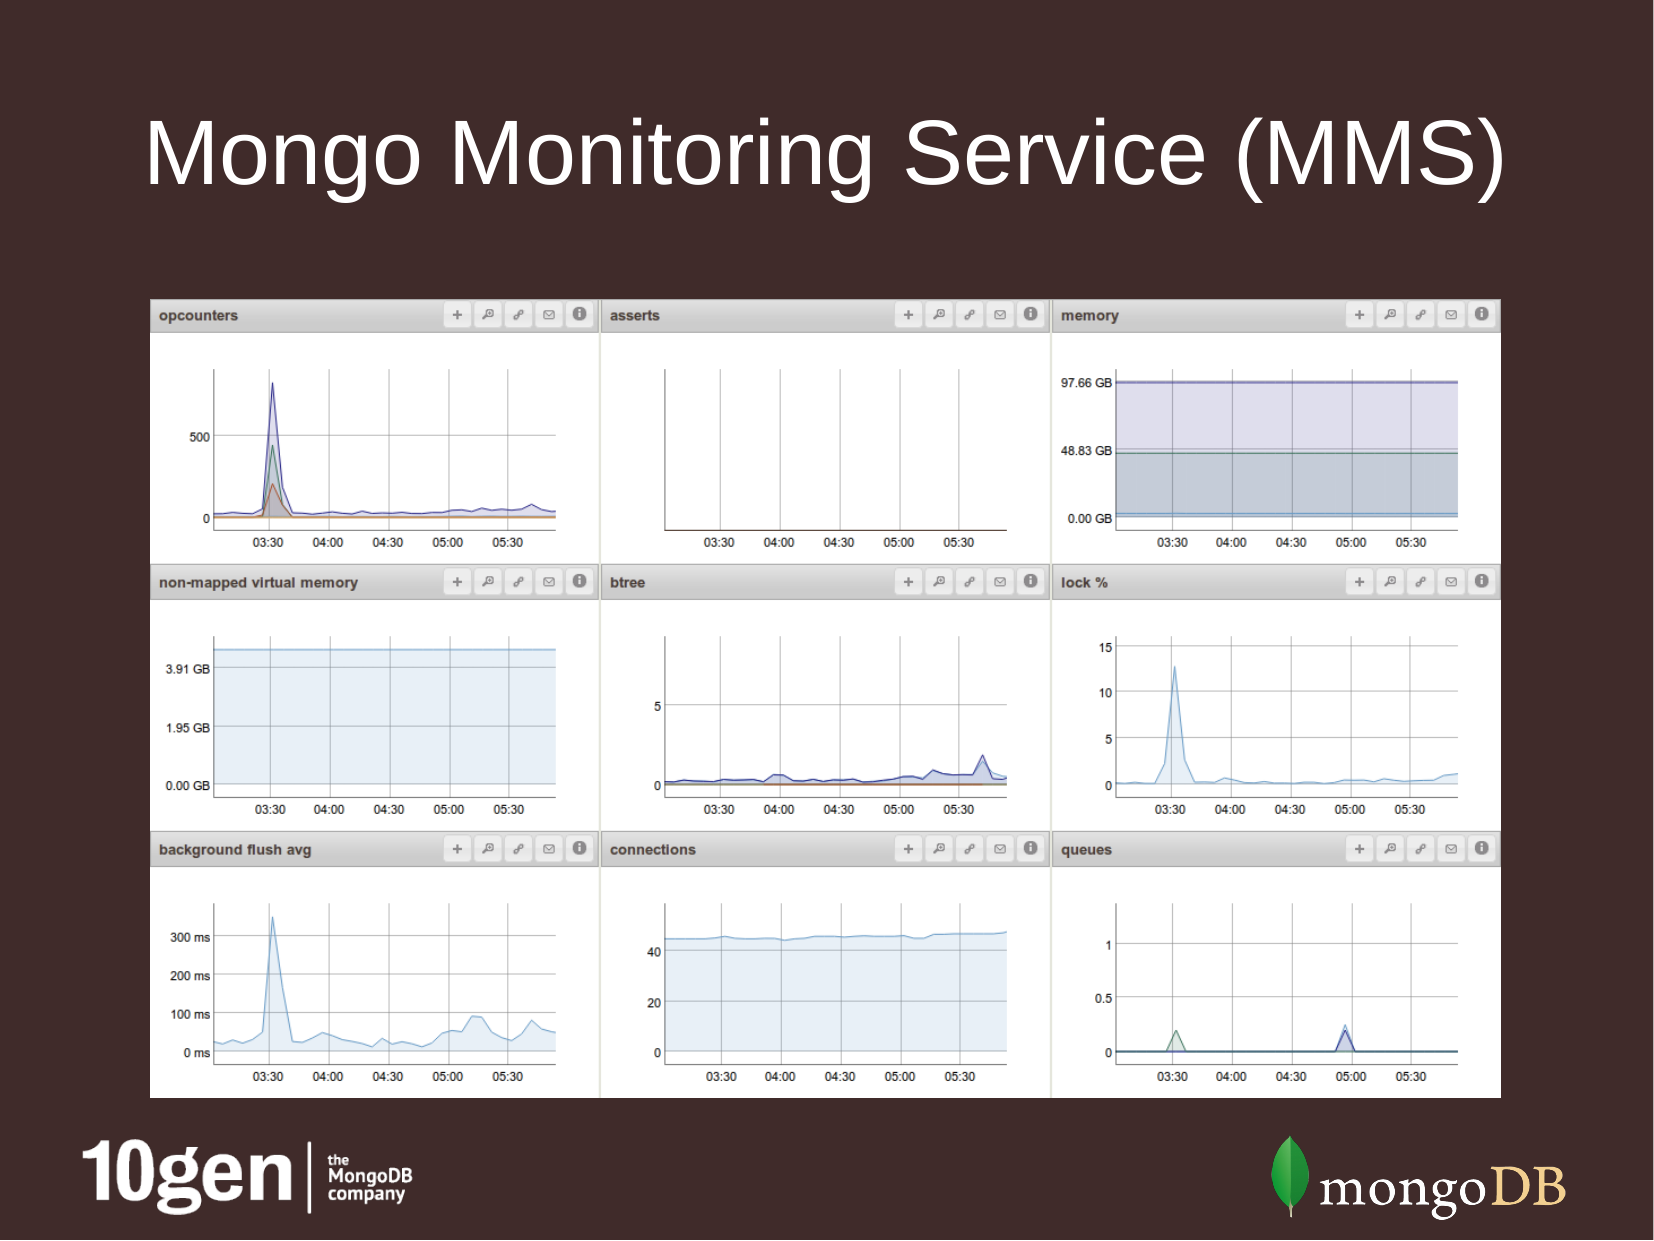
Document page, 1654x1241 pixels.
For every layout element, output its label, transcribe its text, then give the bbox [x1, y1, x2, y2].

picture [150, 299, 1501, 1099]
picture [1260, 1124, 1576, 1230]
picture [82, 1139, 413, 1215]
title Mongo Monitoring Service (MMS) [82, 49, 1571, 257]
